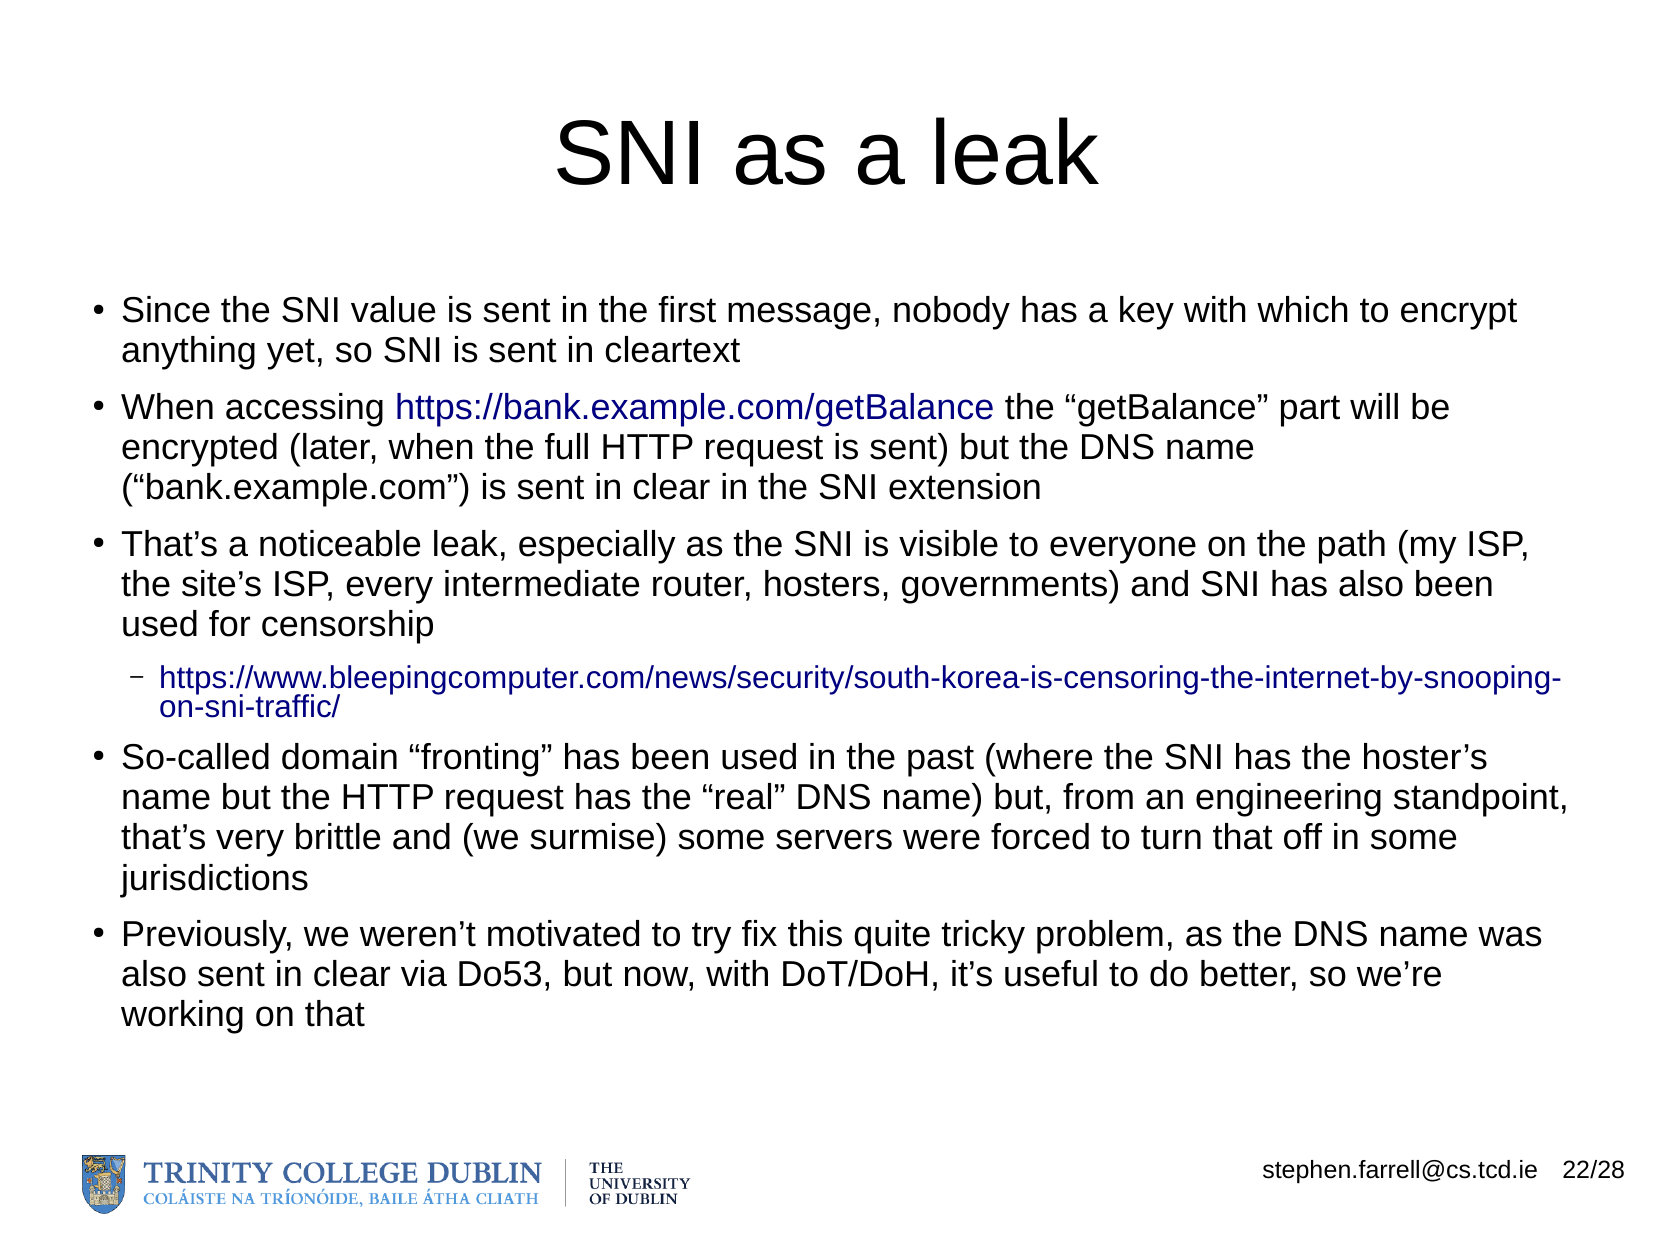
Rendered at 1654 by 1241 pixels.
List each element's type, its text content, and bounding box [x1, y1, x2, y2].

list Since the SNI value is sent in the first message, nobody has a key with which to encrypt anything yet, so SNI is sent in cleartext When accessing https://bank.example.com/getBalance the “getBalance” part will be encrypted (later, when the full HTTP request is sent) but the DNS name (“bank.example.com”) is sent in clear in the SNI extension That’s a noticeable leak, especially as the SNI is visible to everyone on the path (my ISP, the site’s ISP, every intermediate router, hosters, governments) and SNI has also been used for censorship https://www.bleepingcomputer.com/news/security/south-korea-is-censoring-the-internet-by-snooping-on-sni-traffic/ So-called domain “fronting” has been used in the past (where the SNI has the hoster’s name but the HTTP request has the “real” DNS name) but, from an engineering standpoint, that’s very brittle and (we surmise) some servers were forced to turn that off in some jurisdictions Previously, we weren’t motivated to try fix this quite tricky problem, as the DNS name was also sent in clear via Do53, but now, with DoT/DoH, it’s useful to do better, so we’re working on that [82, 290, 1571, 1010]
title SNI as a leak [82, 49, 1571, 257]
picture [82, 1155, 694, 1214]
